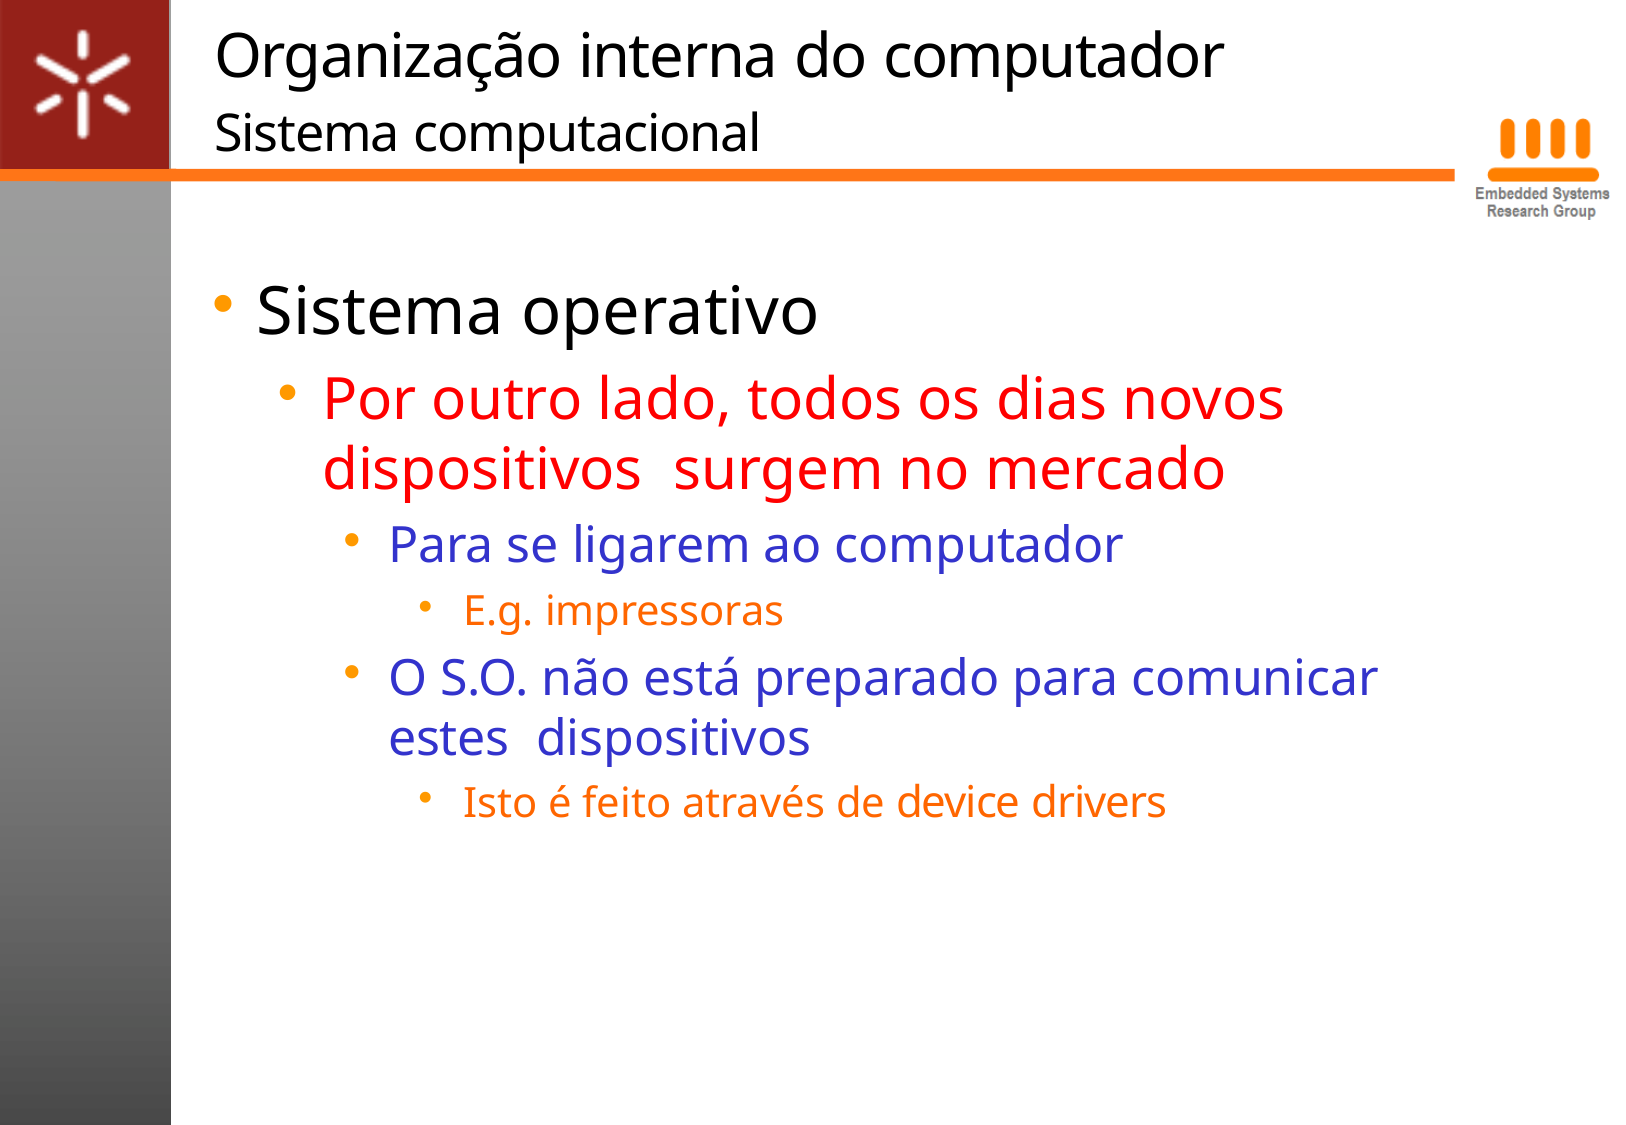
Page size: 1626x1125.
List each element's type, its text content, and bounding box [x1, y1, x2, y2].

picture [0, 182, 171, 1125]
picture [0, 0, 171, 169]
title Organização interna do computador Sistema computacional [212, 16, 1288, 234]
picture [1475, 118, 1610, 220]
text_box Sistema operativo Por outro lado, todos os dias novos dispositivos surgem no mercado Para se ligarem ao computador E.g. impressoras O S.O. não está preparado para comunicar estes dispositivos Isto é feito através de device drivers [210, 249, 1548, 827]
